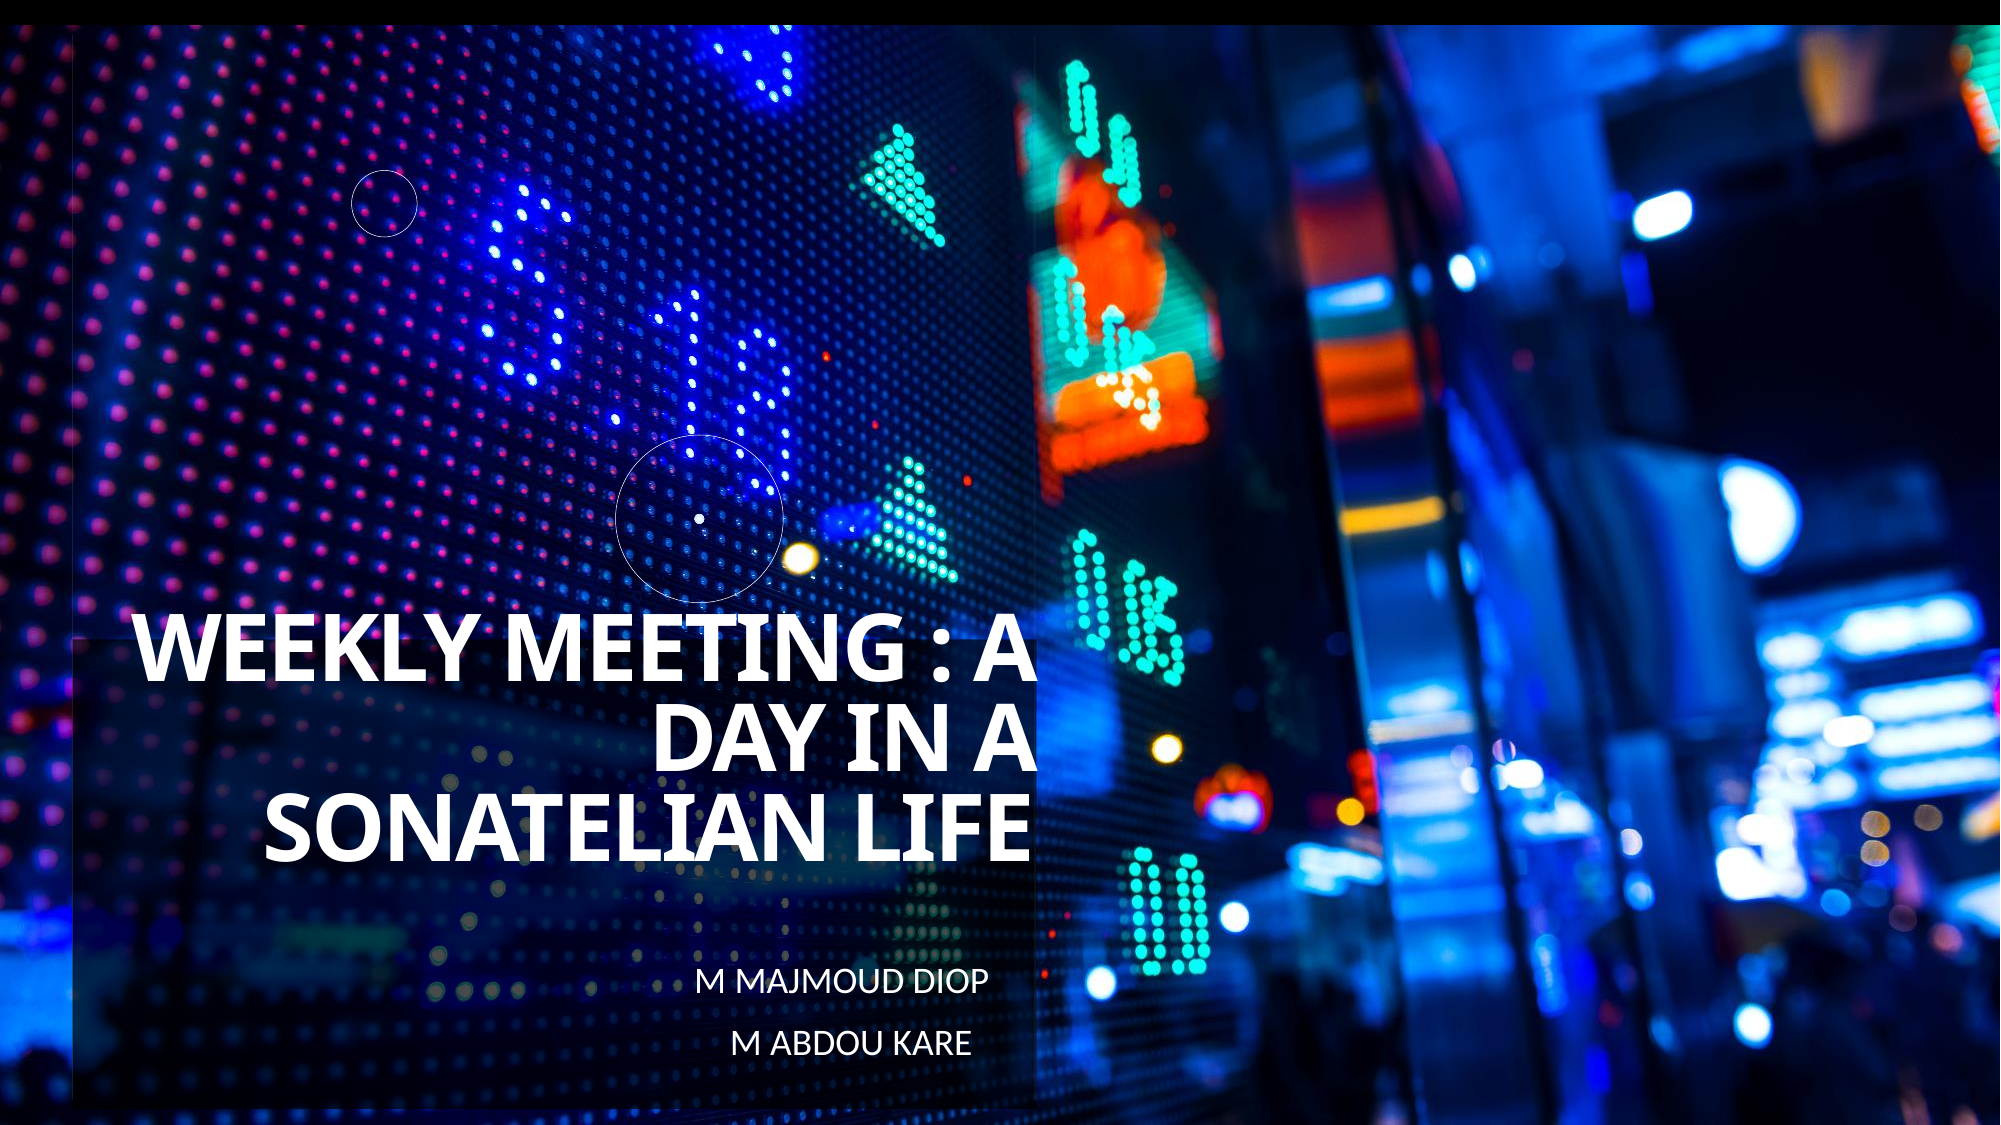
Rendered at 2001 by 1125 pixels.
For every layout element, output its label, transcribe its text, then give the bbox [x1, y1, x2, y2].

picture [0, 25, 2000, 1125]
text_box [694, 514, 705, 524]
text_box [72, 771, 1037, 1109]
subtitle M Majmoud diop M Abdou Kare [141, 961, 990, 1075]
title Weekly meeting : a day in a sonatelian life [73, 602, 1034, 880]
